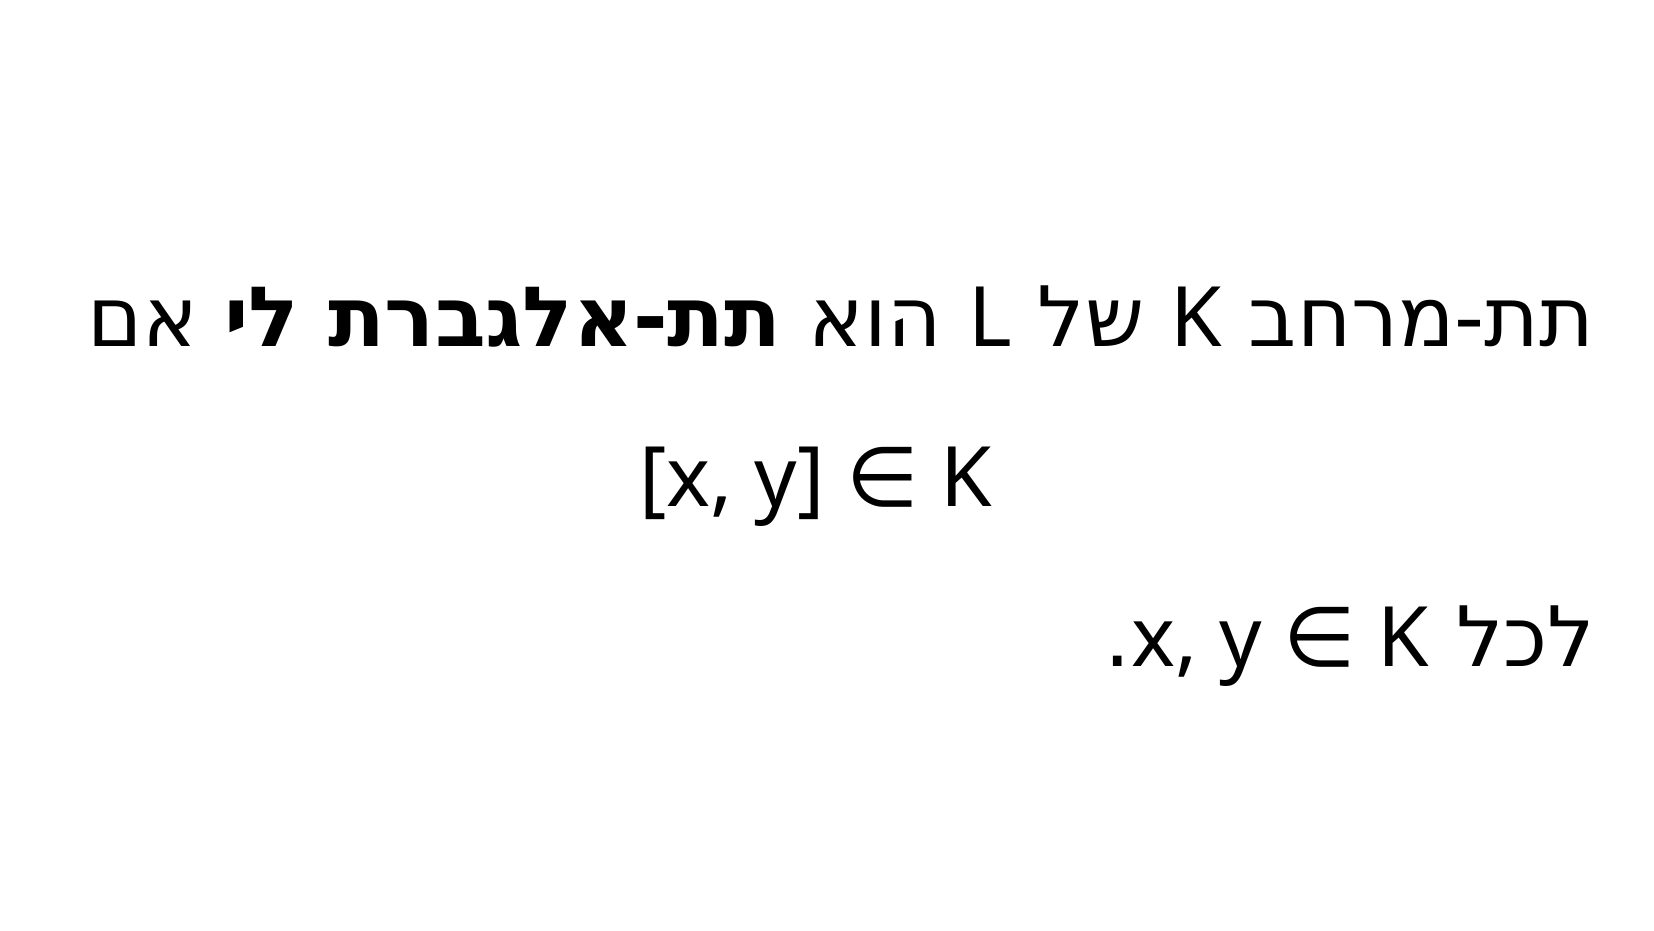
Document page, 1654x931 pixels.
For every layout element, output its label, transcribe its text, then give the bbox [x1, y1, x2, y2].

subtitle תת-מרחב K של L הוא תת-אלגברת לי אם [x, y] ∈ K לכל x, y ∈ K. [59, 45, 1595, 886]
